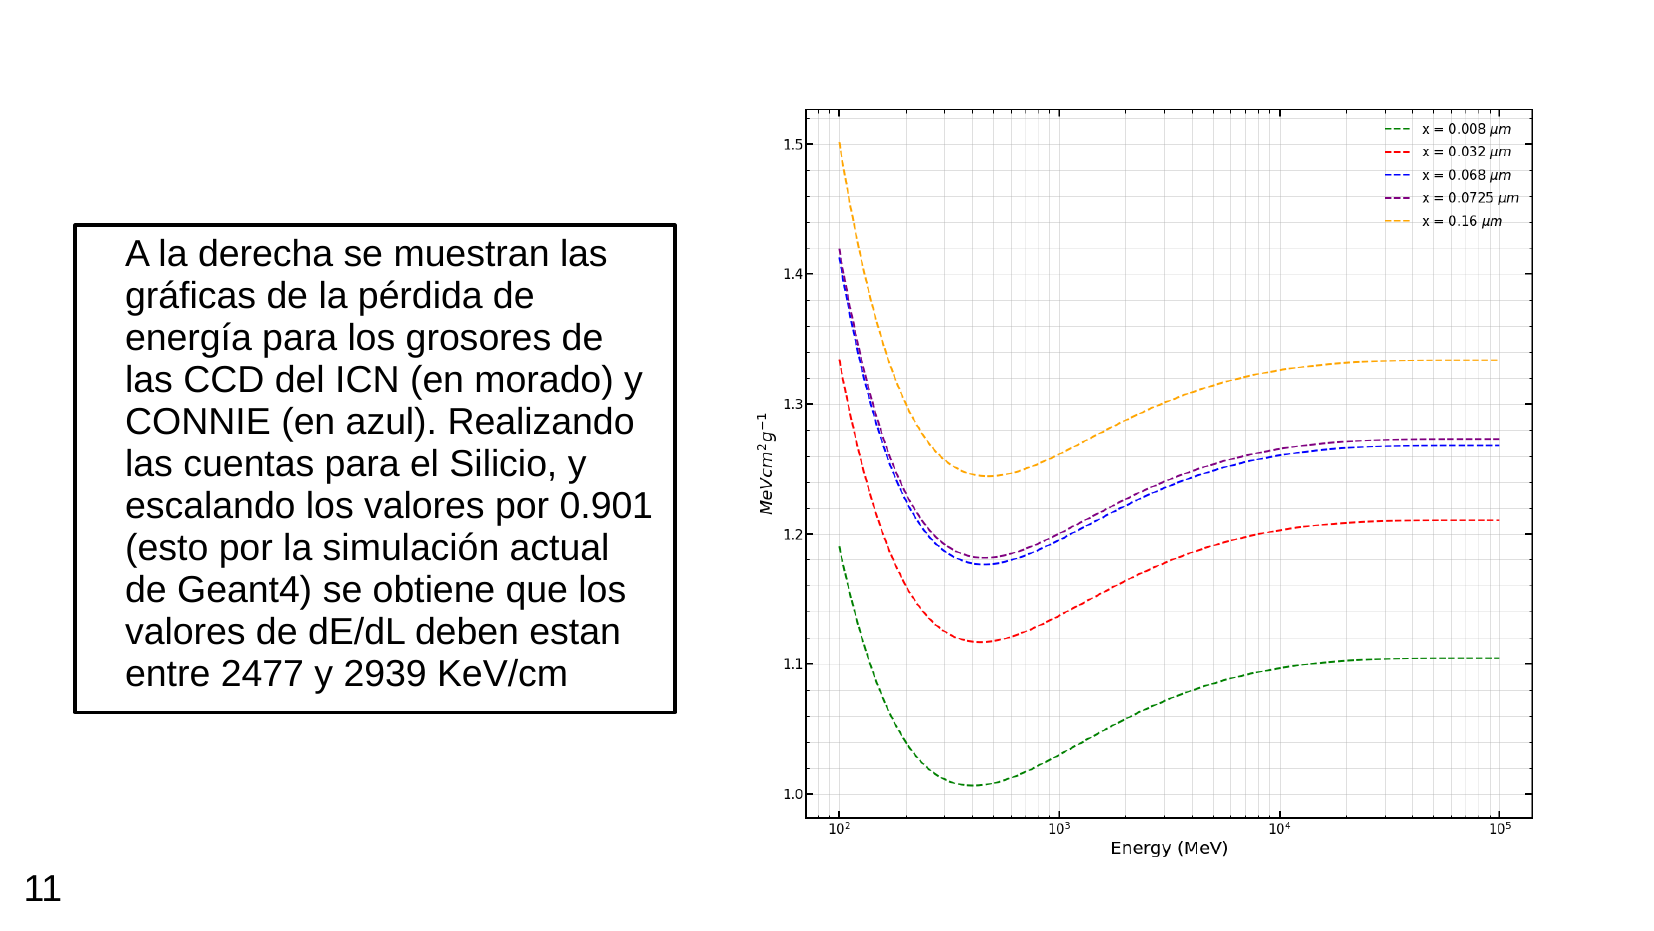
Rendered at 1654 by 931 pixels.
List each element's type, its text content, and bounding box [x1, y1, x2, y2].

text_box A la derecha se muestran las gráficas de la pérdida de energía para los grosores de las CCD del ICN (en morado) y CONNIE (en azul). Realizando las cuentas para el Silicio, y escalando los valores por 0.901 (esto por la simulación actual de Geant4) se obtiene que los valores de dE/dL deben estan entre 2477 y 2939 KeV/cm [75, 225, 676, 713]
text_box <number> [8, 860, 638, 931]
picture [750, 103, 1538, 863]
